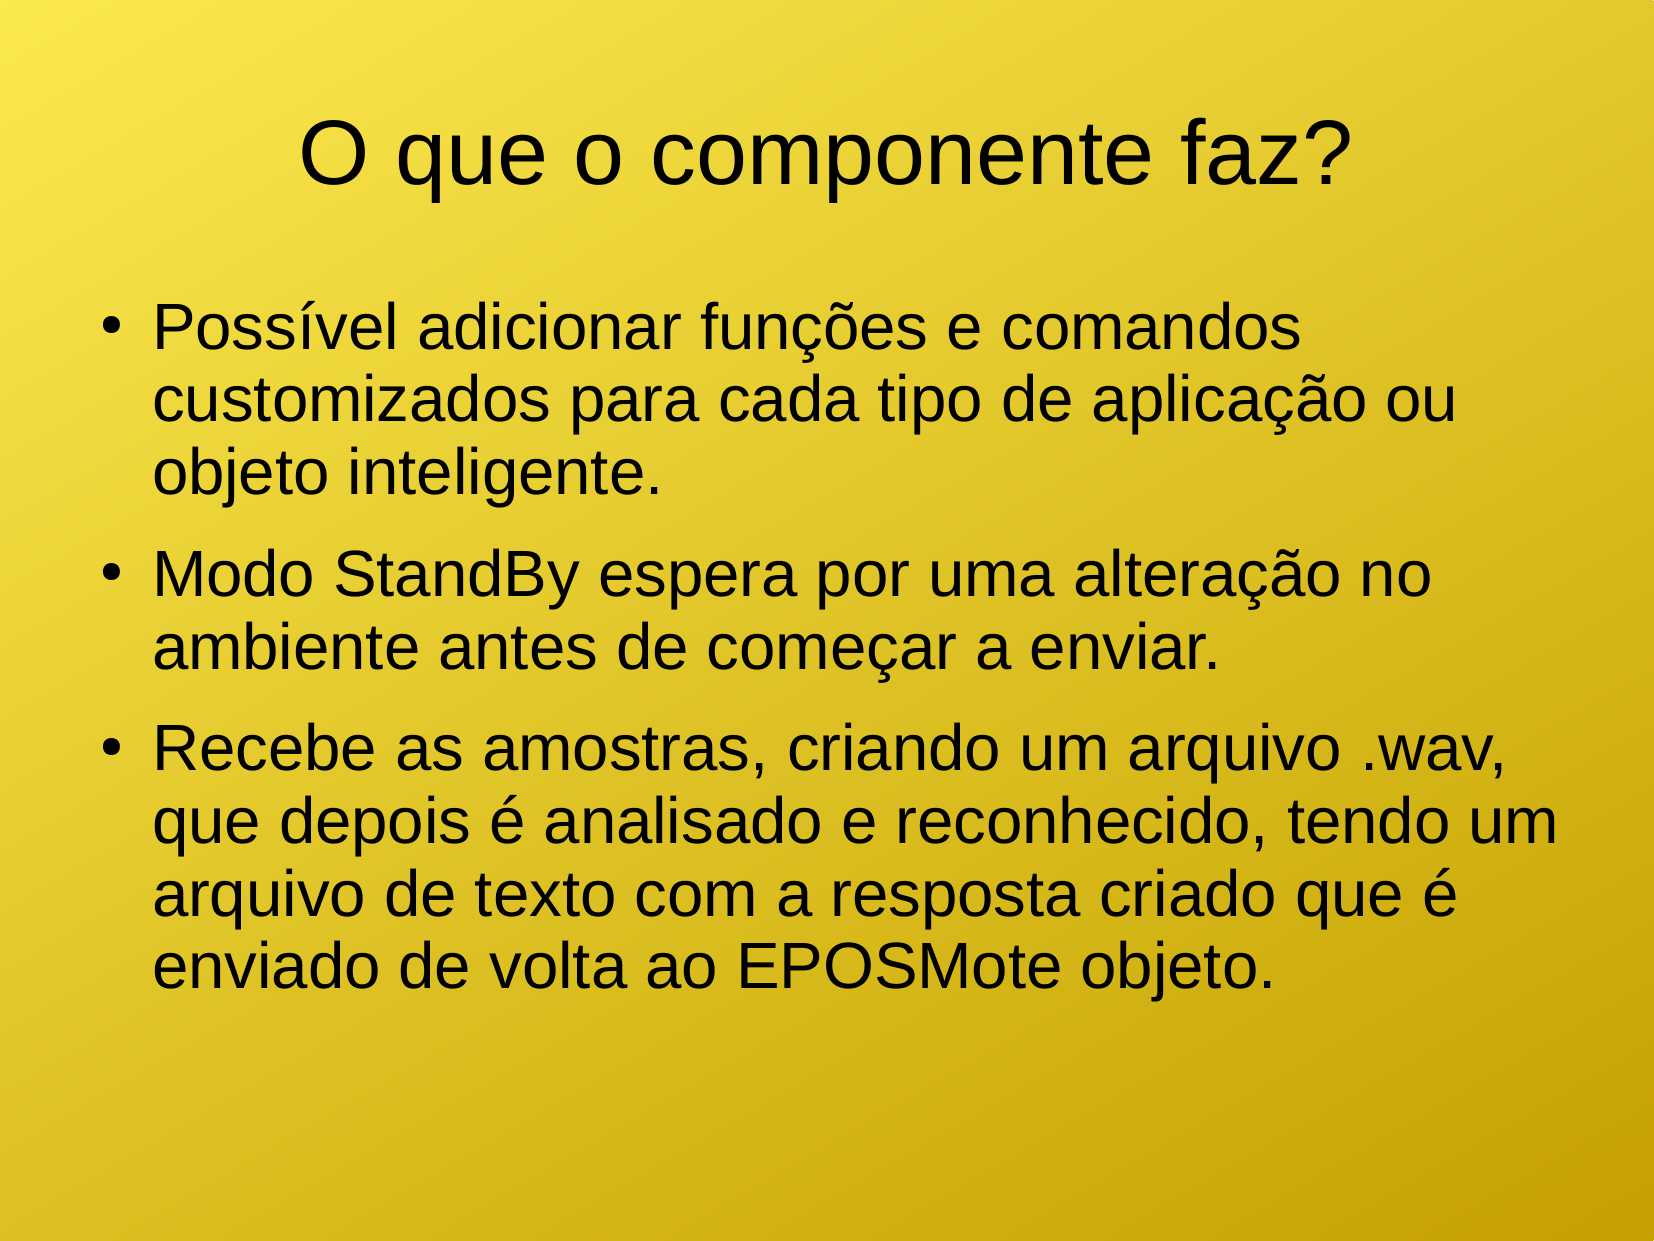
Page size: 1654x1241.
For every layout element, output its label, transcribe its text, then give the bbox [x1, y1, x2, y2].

list Possível adicionar funções e comandos customizados para cada tipo de aplicação ou objeto inteligente. Modo StandBy espera por uma alteração no ambiente antes de começar a enviar. Recebe as amostras, criando um arquivo .wav, que depois é analisado e reconhecido, tendo um arquivo de texto com a resposta criado que é enviado de volta ao EPOSMote objeto. [82, 290, 1571, 1010]
title O que o componente faz? [82, 49, 1571, 257]
